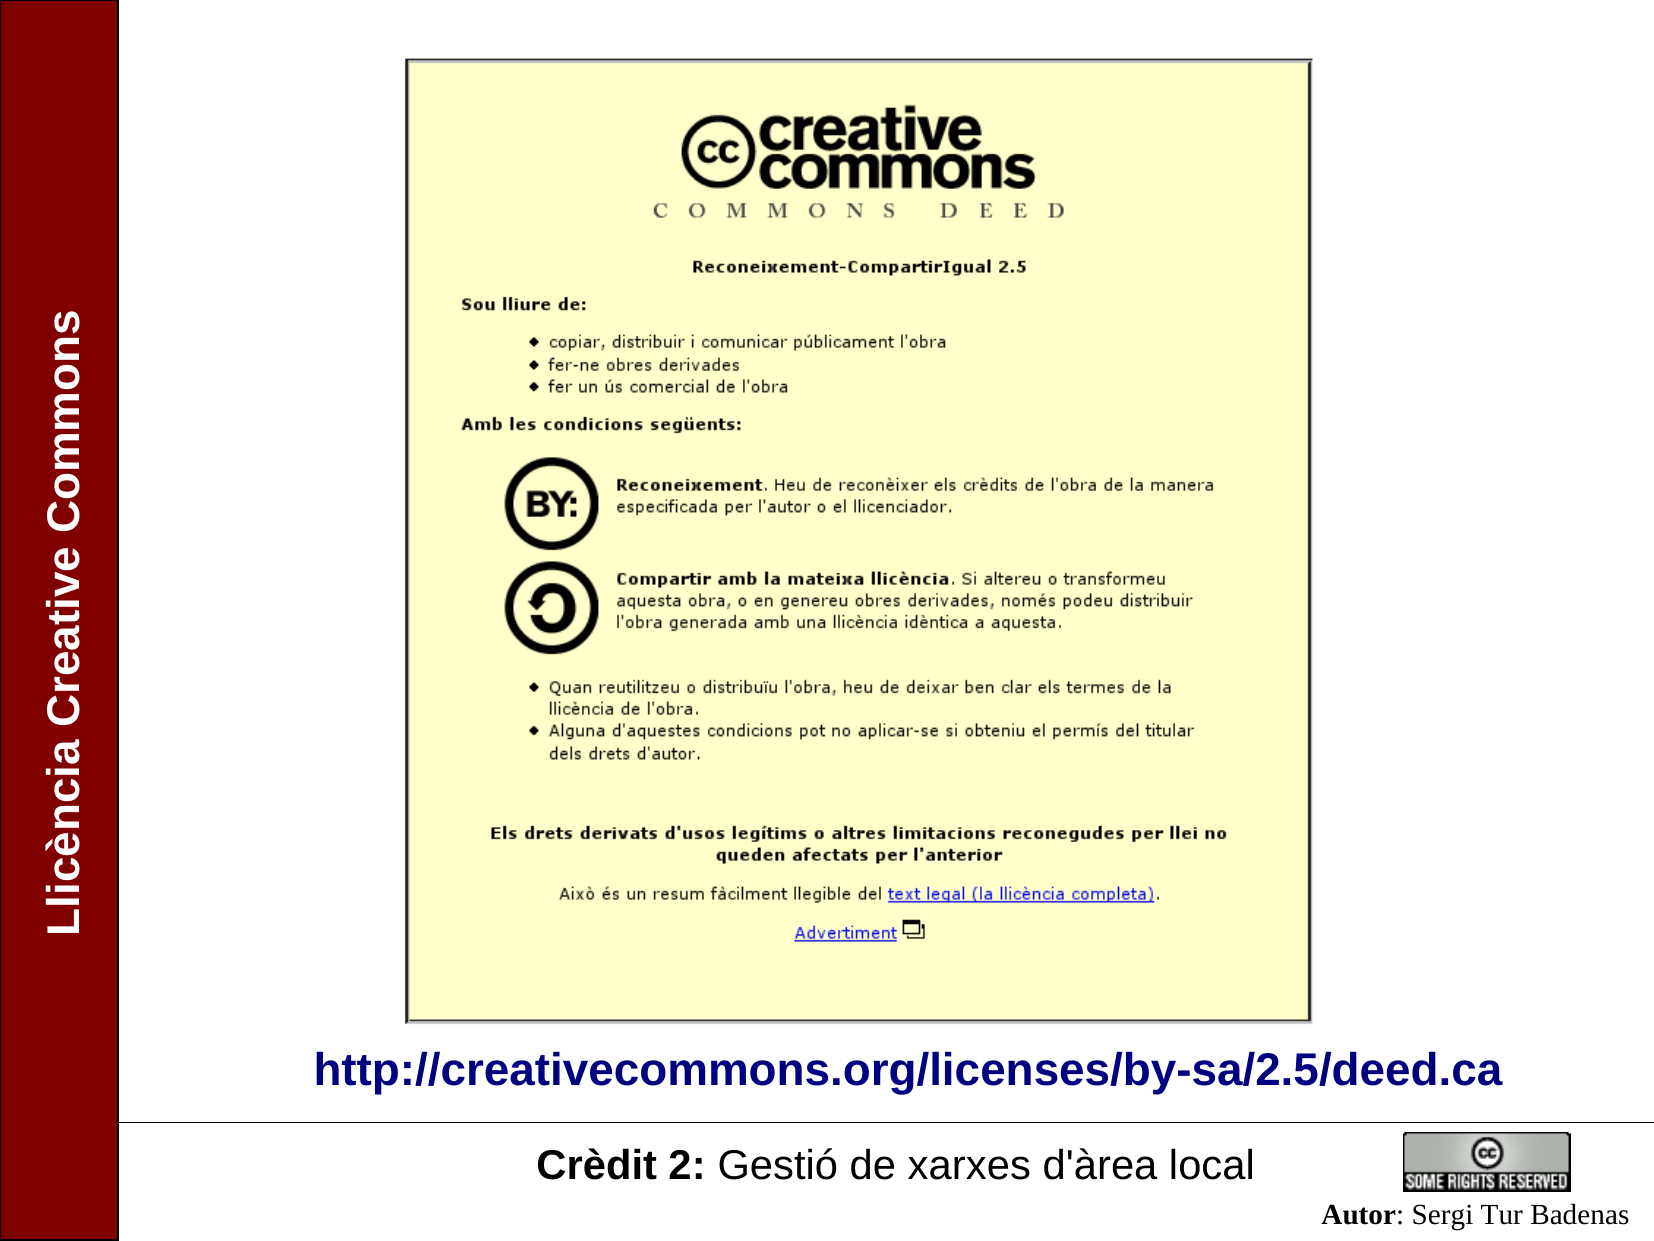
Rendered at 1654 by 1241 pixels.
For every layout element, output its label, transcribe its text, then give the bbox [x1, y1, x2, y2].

text_box http://creativecommons.org/licenses/by-sa/2.5/deed.ca [298, 1036, 1583, 1103]
picture [401, 56, 1317, 1027]
picture [1403, 1132, 1571, 1192]
